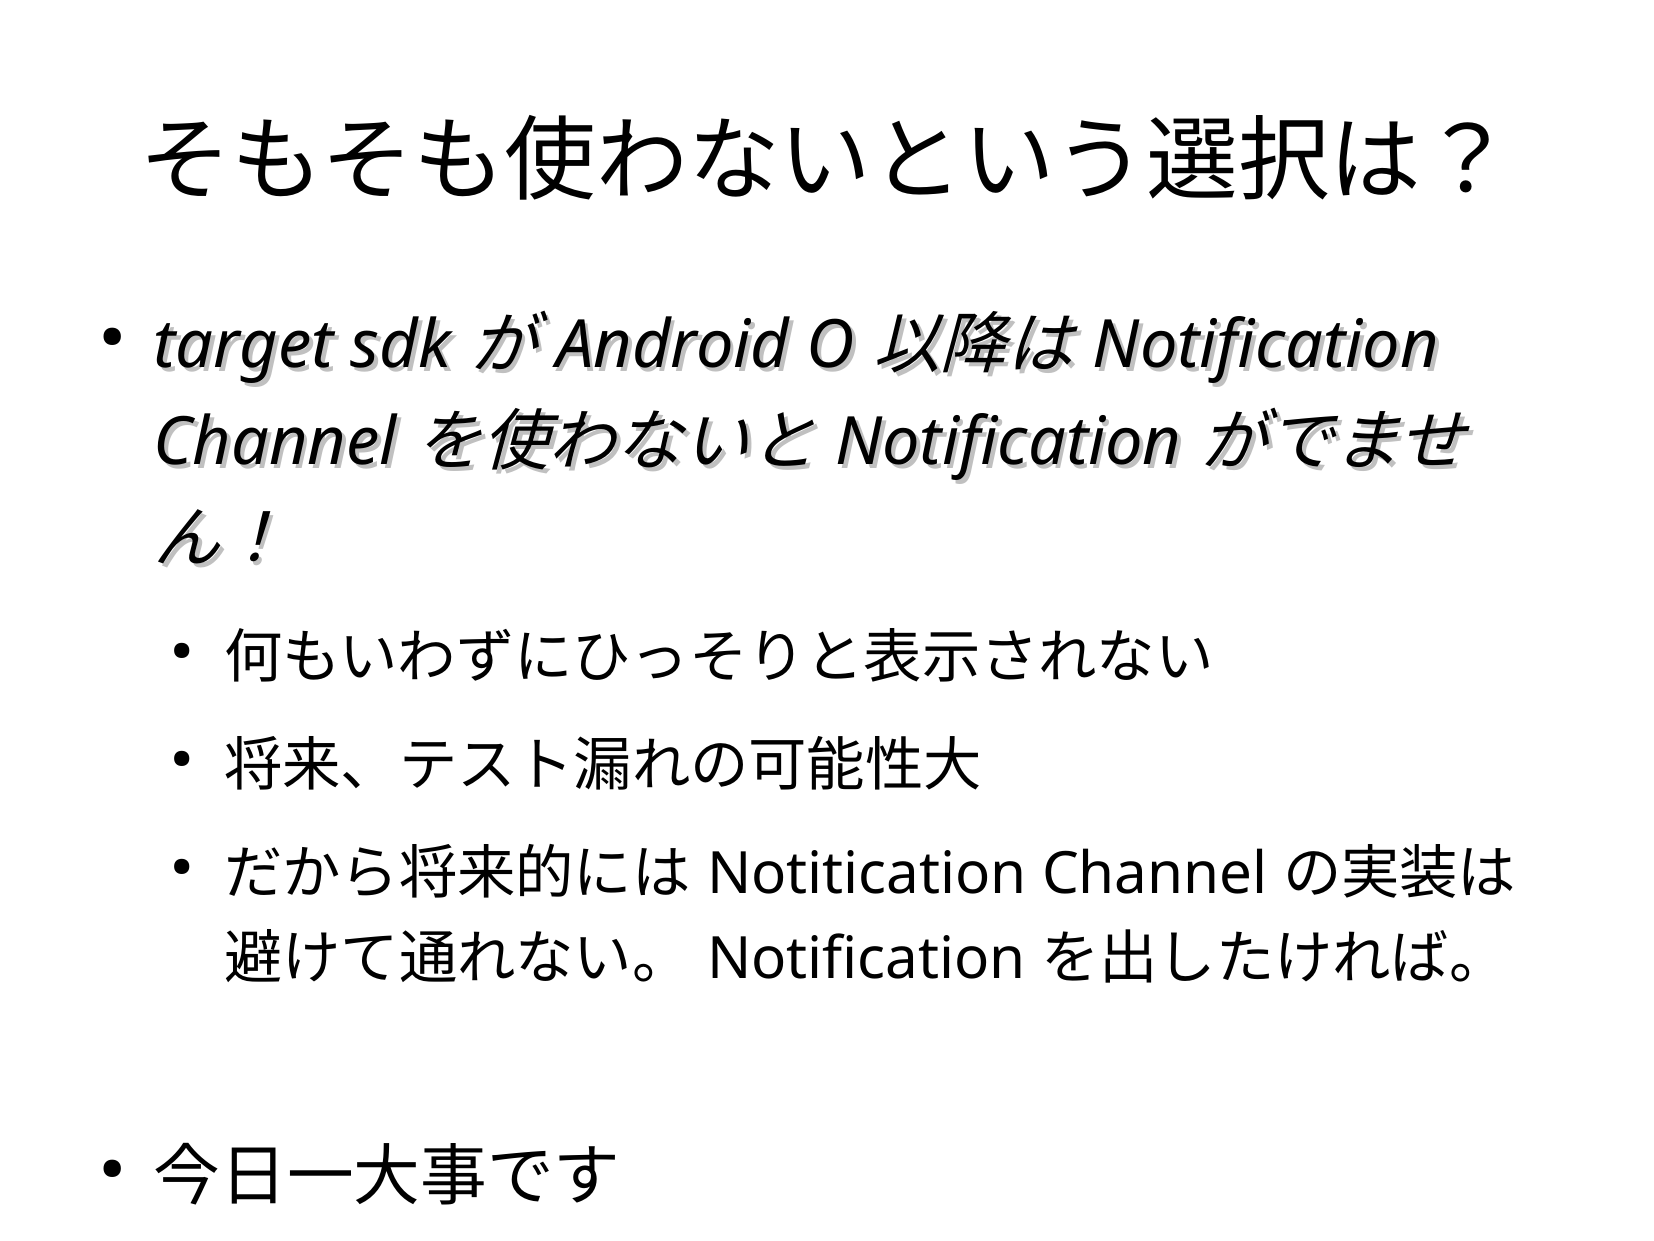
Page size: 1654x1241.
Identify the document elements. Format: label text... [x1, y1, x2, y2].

title そもそも使わないという選択は？ [82, 49, 1571, 257]
list target sdkがAndroid O以降はNotification Channelを使わないとNotificationがでません！ 何もいわずにひっそりと表示されない 将来、テスト漏れの可能性大 だから将来的にはNotitication Channelの実装は避けて通れない。Notificationを出したければ。 今日一大事です 忘れないでね。僕は忘れると思います！ [82, 290, 1571, 1166]
